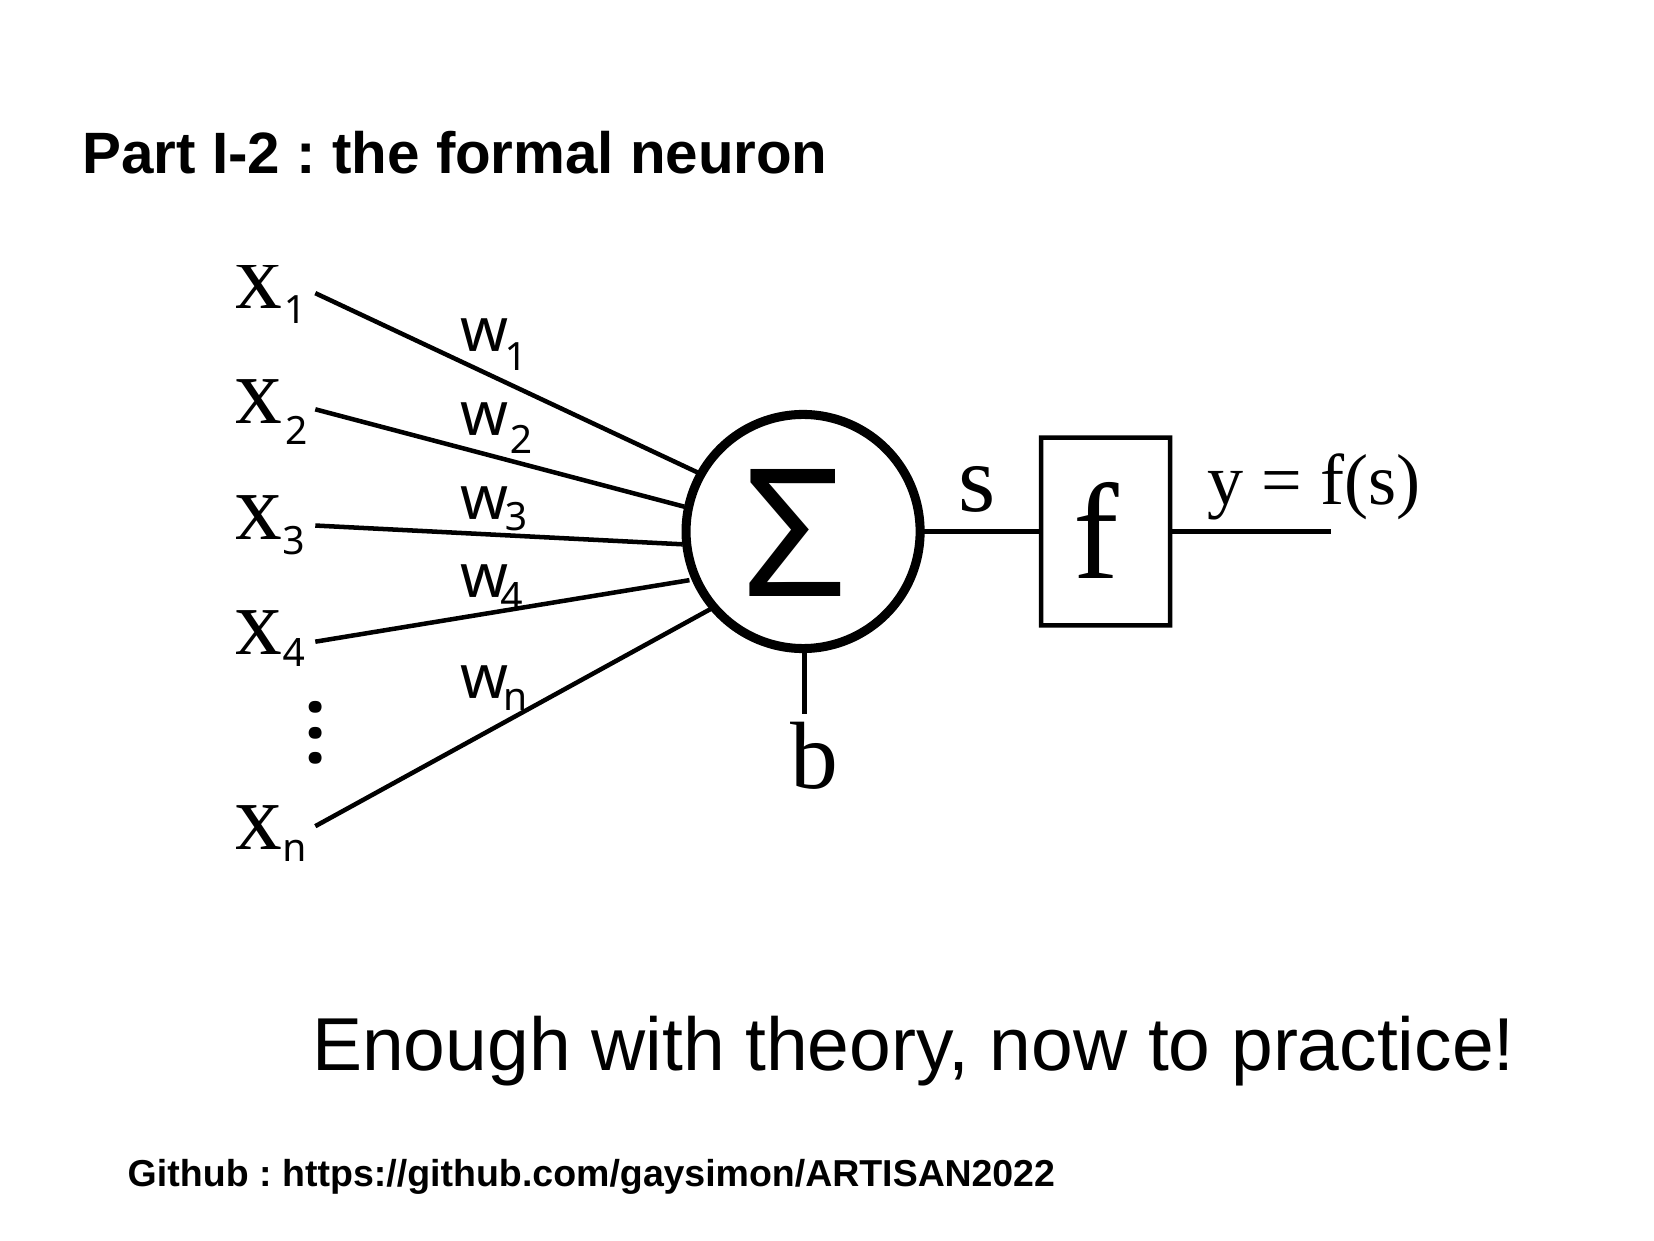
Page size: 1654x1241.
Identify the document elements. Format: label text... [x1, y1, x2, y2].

list Enough with theory, now to practice! [82, 290, 1625, 1241]
title Part I-2 : the formal neuron [82, 49, 1571, 257]
picture [236, 265, 1456, 862]
text_box Github : https://github.com/gaysimon/ARTISAN2022 [112, 1145, 1071, 1203]
